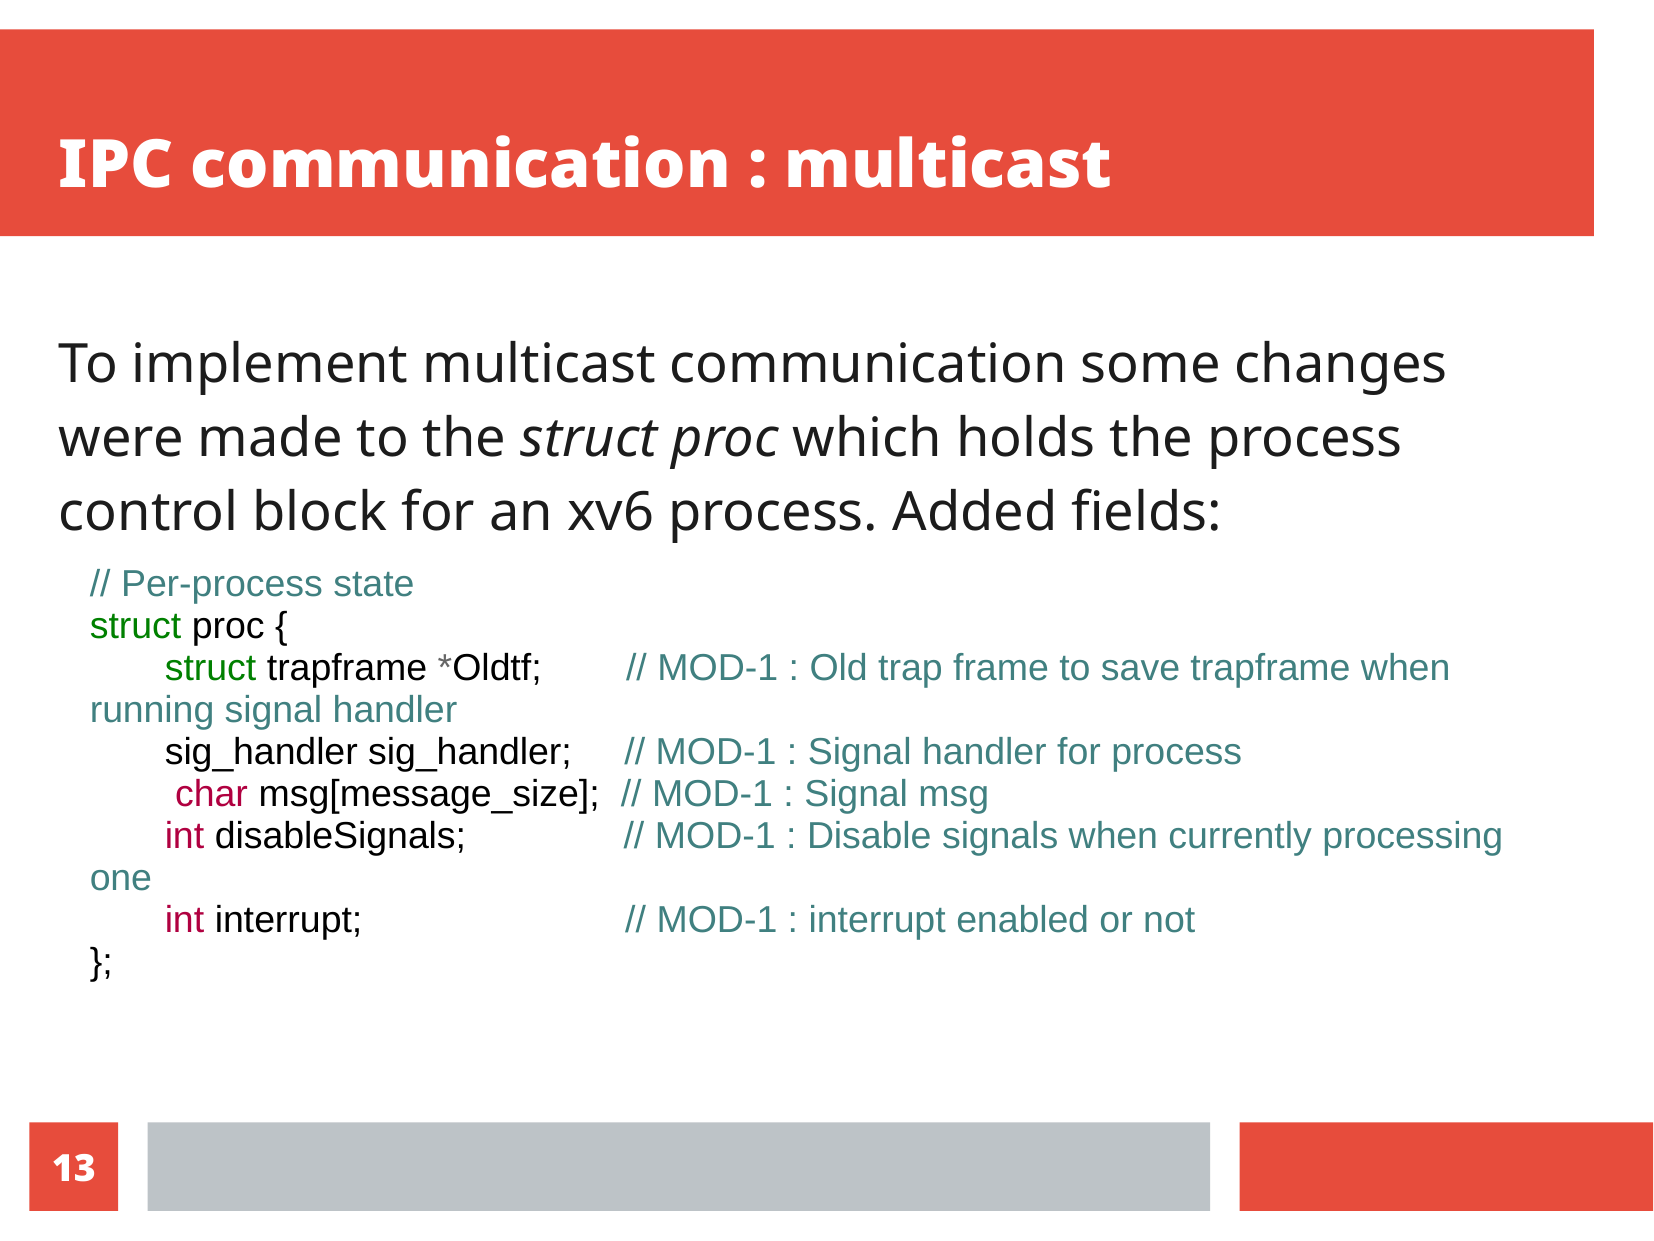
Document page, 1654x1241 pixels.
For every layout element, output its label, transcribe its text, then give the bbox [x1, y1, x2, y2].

text_box // Per-process state struct proc { struct trapframe *Oldtf; // MOD-1 : Old trap frame to save trapframe when running signal handler sig_handler sig_handler; // MOD-1 : Signal handler for process char msg[message_size]; // MOD-1 : Signal msg int disableSignals; // MOD-1 : Disable signals when currently processing one int interrupt; // MOD-1 : interrupt enabled or not }; [75, 555, 1546, 1032]
title IPC communication : multicast [58, 59, 1594, 207]
list To implement multicast communication some changes were made to the struct proc which holds the process control block for an xv6 process. Added fields: [58, 324, 1565, 1093]
